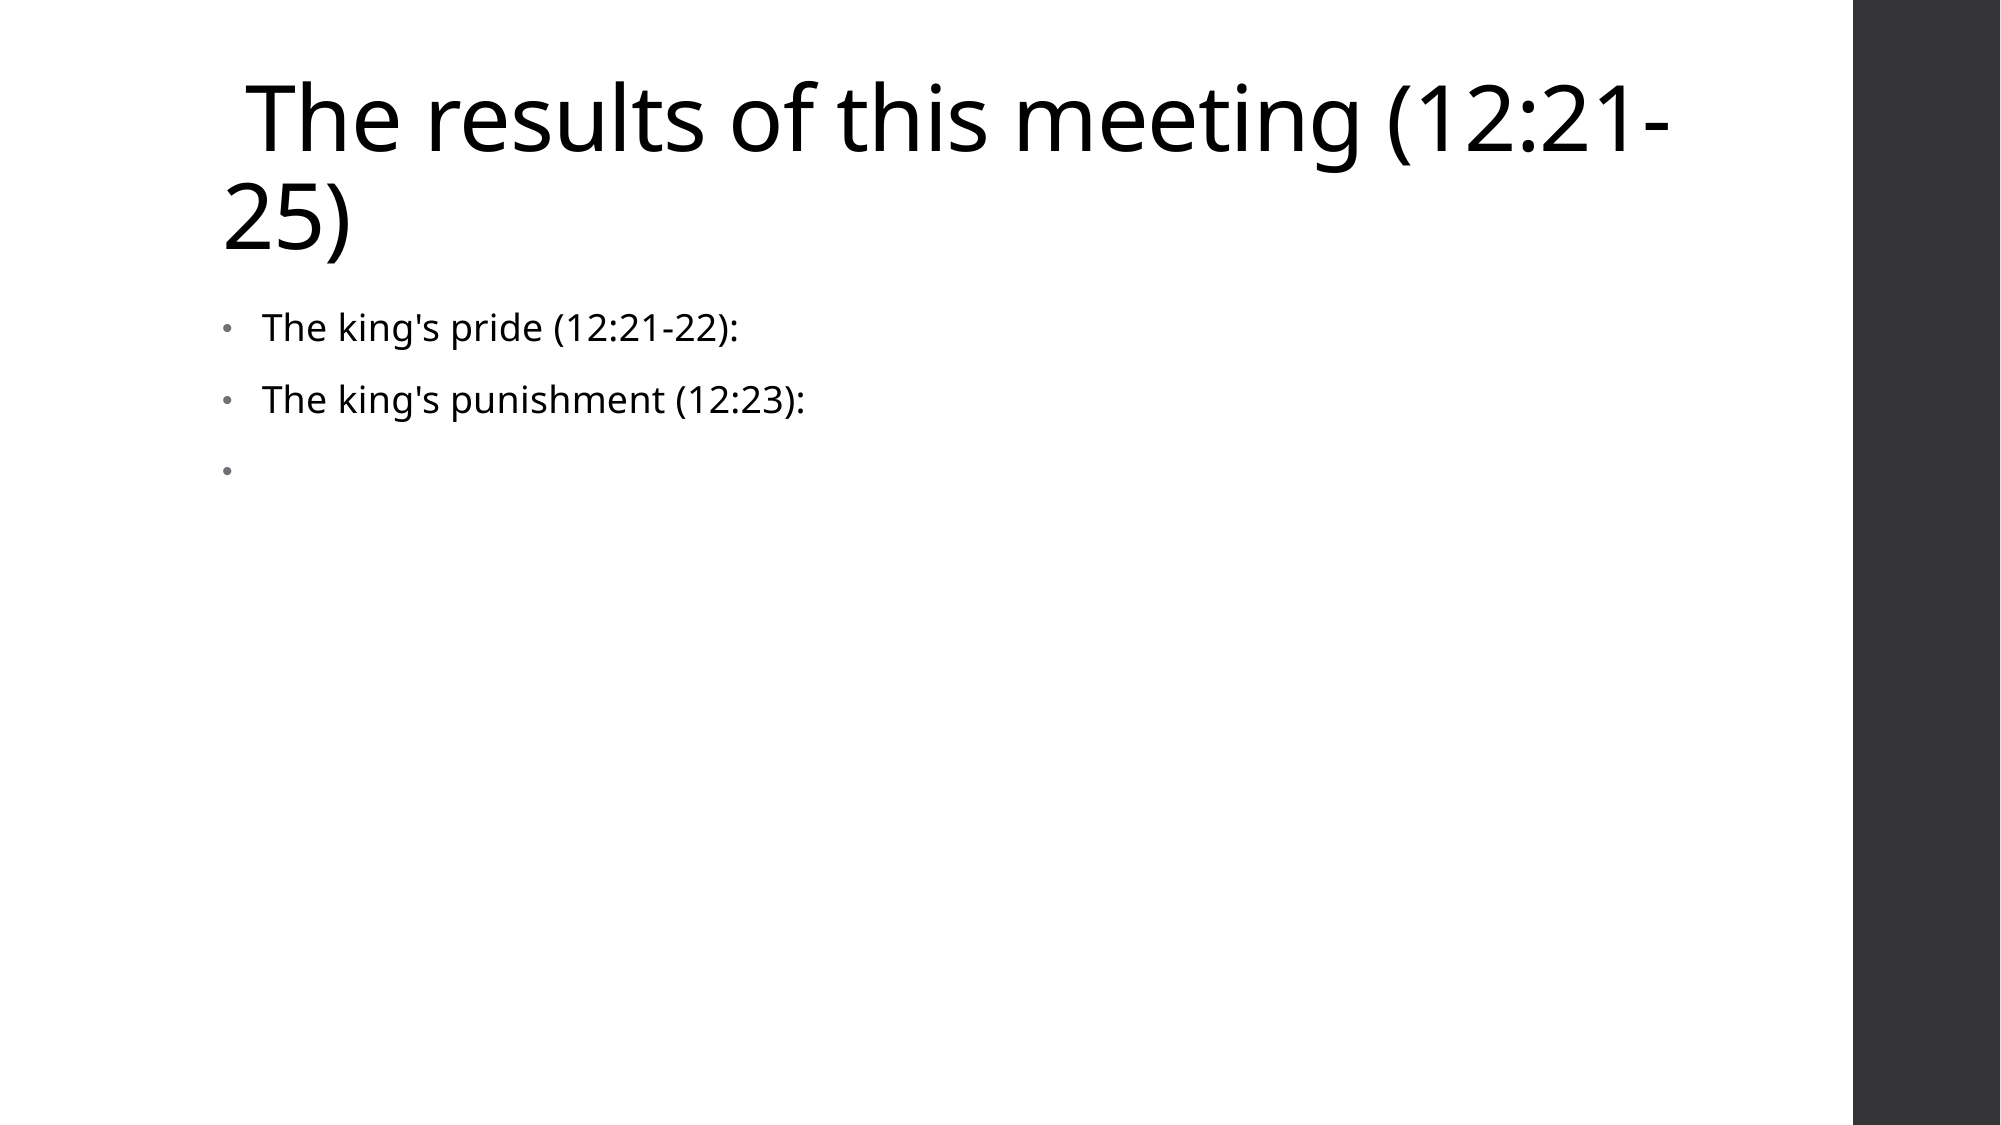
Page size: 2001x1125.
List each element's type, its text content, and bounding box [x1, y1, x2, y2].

list The king's pride (12:21-22): The king's punishment (12:23): [206, 299, 1617, 1014]
title The results of this meeting (12:21-25) [206, 60, 1797, 278]
